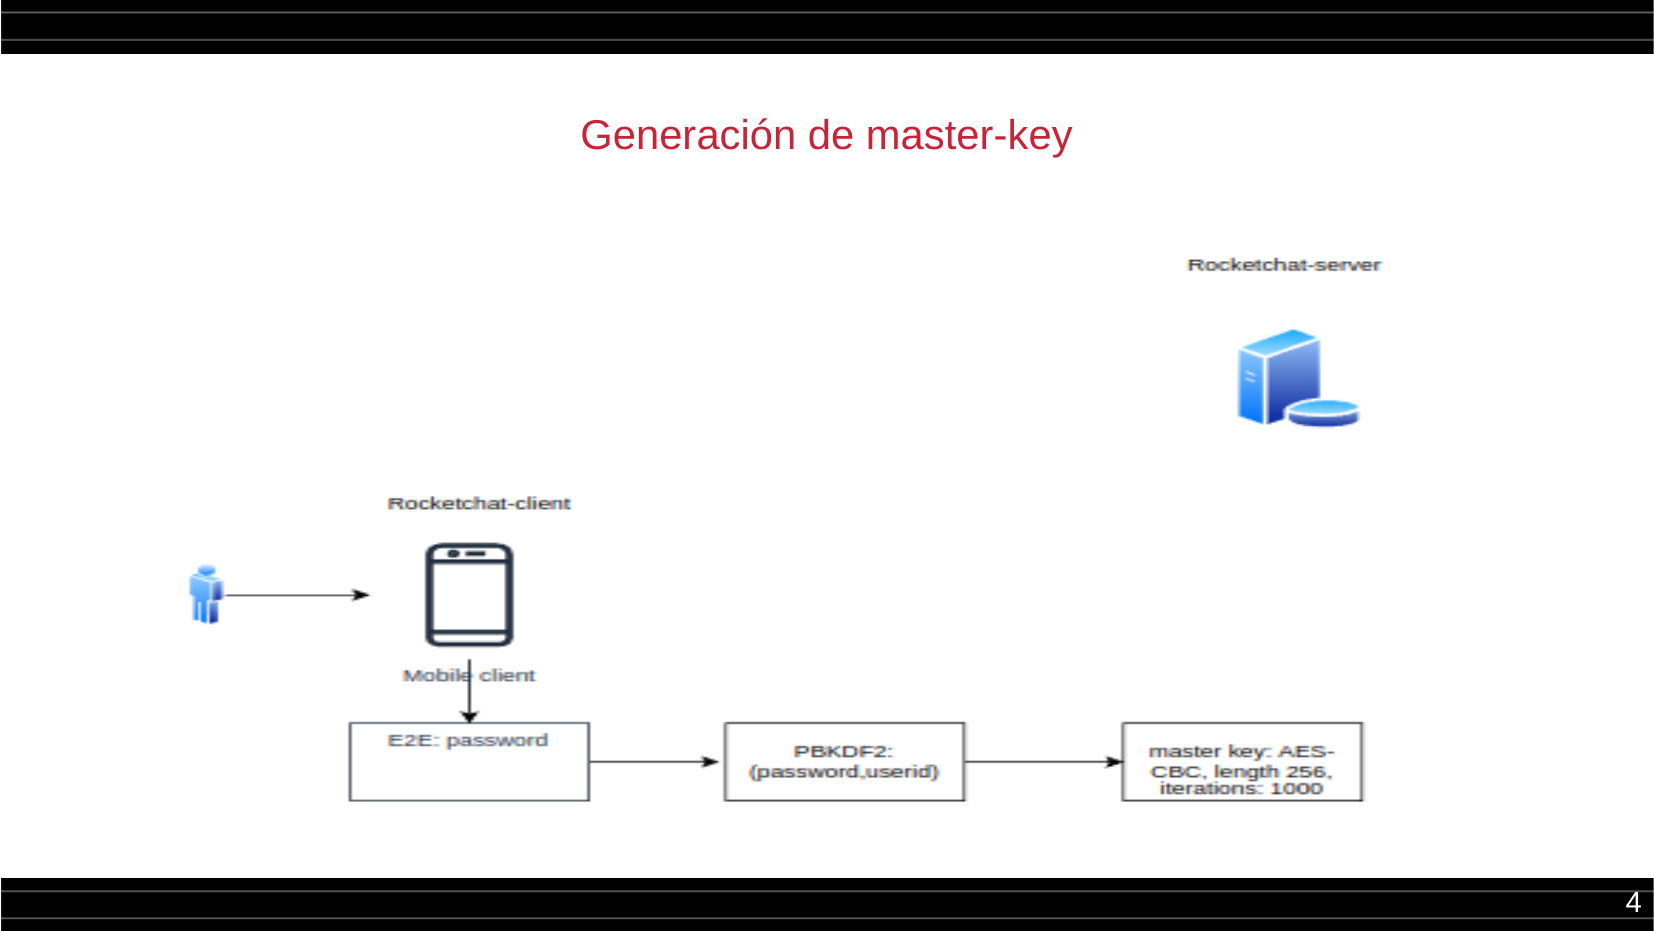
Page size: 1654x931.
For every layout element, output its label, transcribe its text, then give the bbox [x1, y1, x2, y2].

picture [1, 0, 1654, 54]
title Generación de master-key [82, 92, 1571, 178]
picture [1, 878, 1654, 931]
picture [94, 212, 1571, 839]
